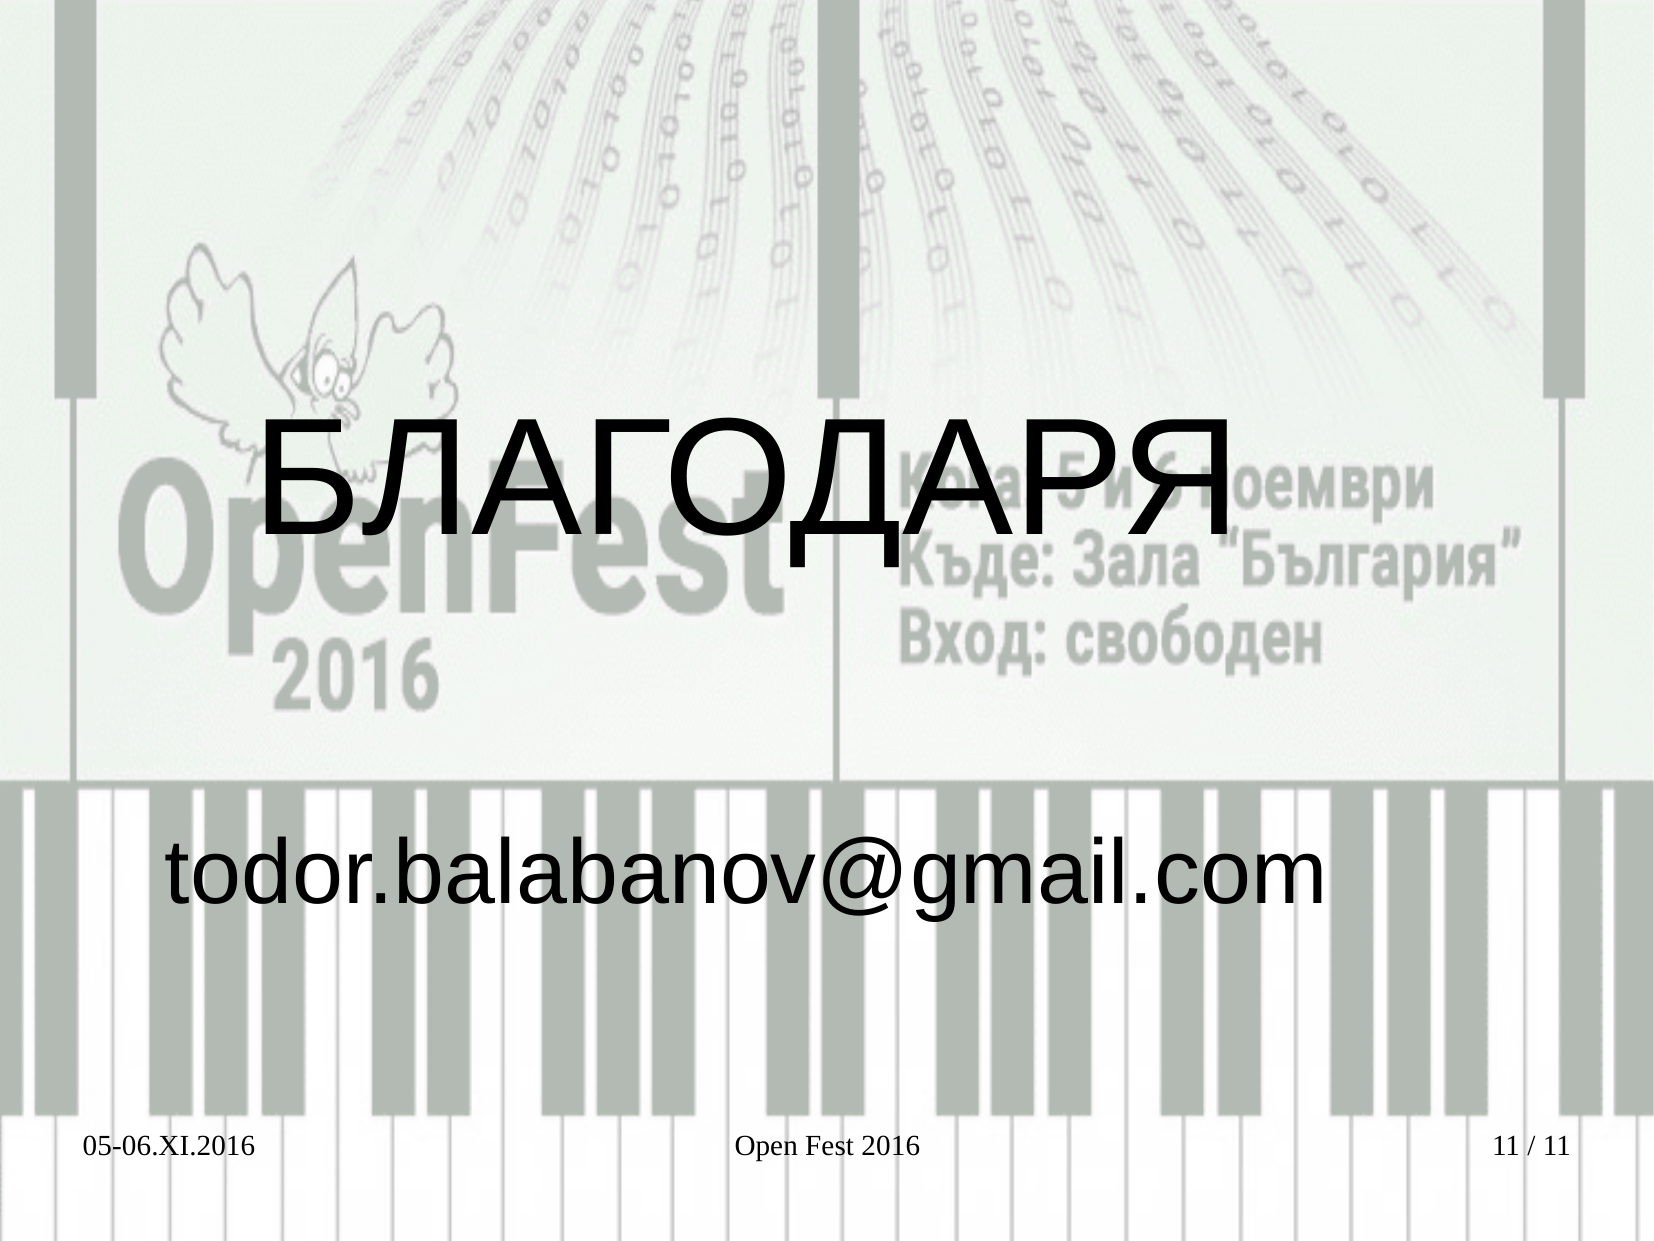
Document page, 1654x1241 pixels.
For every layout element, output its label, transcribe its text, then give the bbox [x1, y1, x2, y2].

subtitle БЛАГОДАРЯ todor.balabanov@gmail.com [82, 10, 1412, 924]
picture [0, 0, 1654, 1241]
